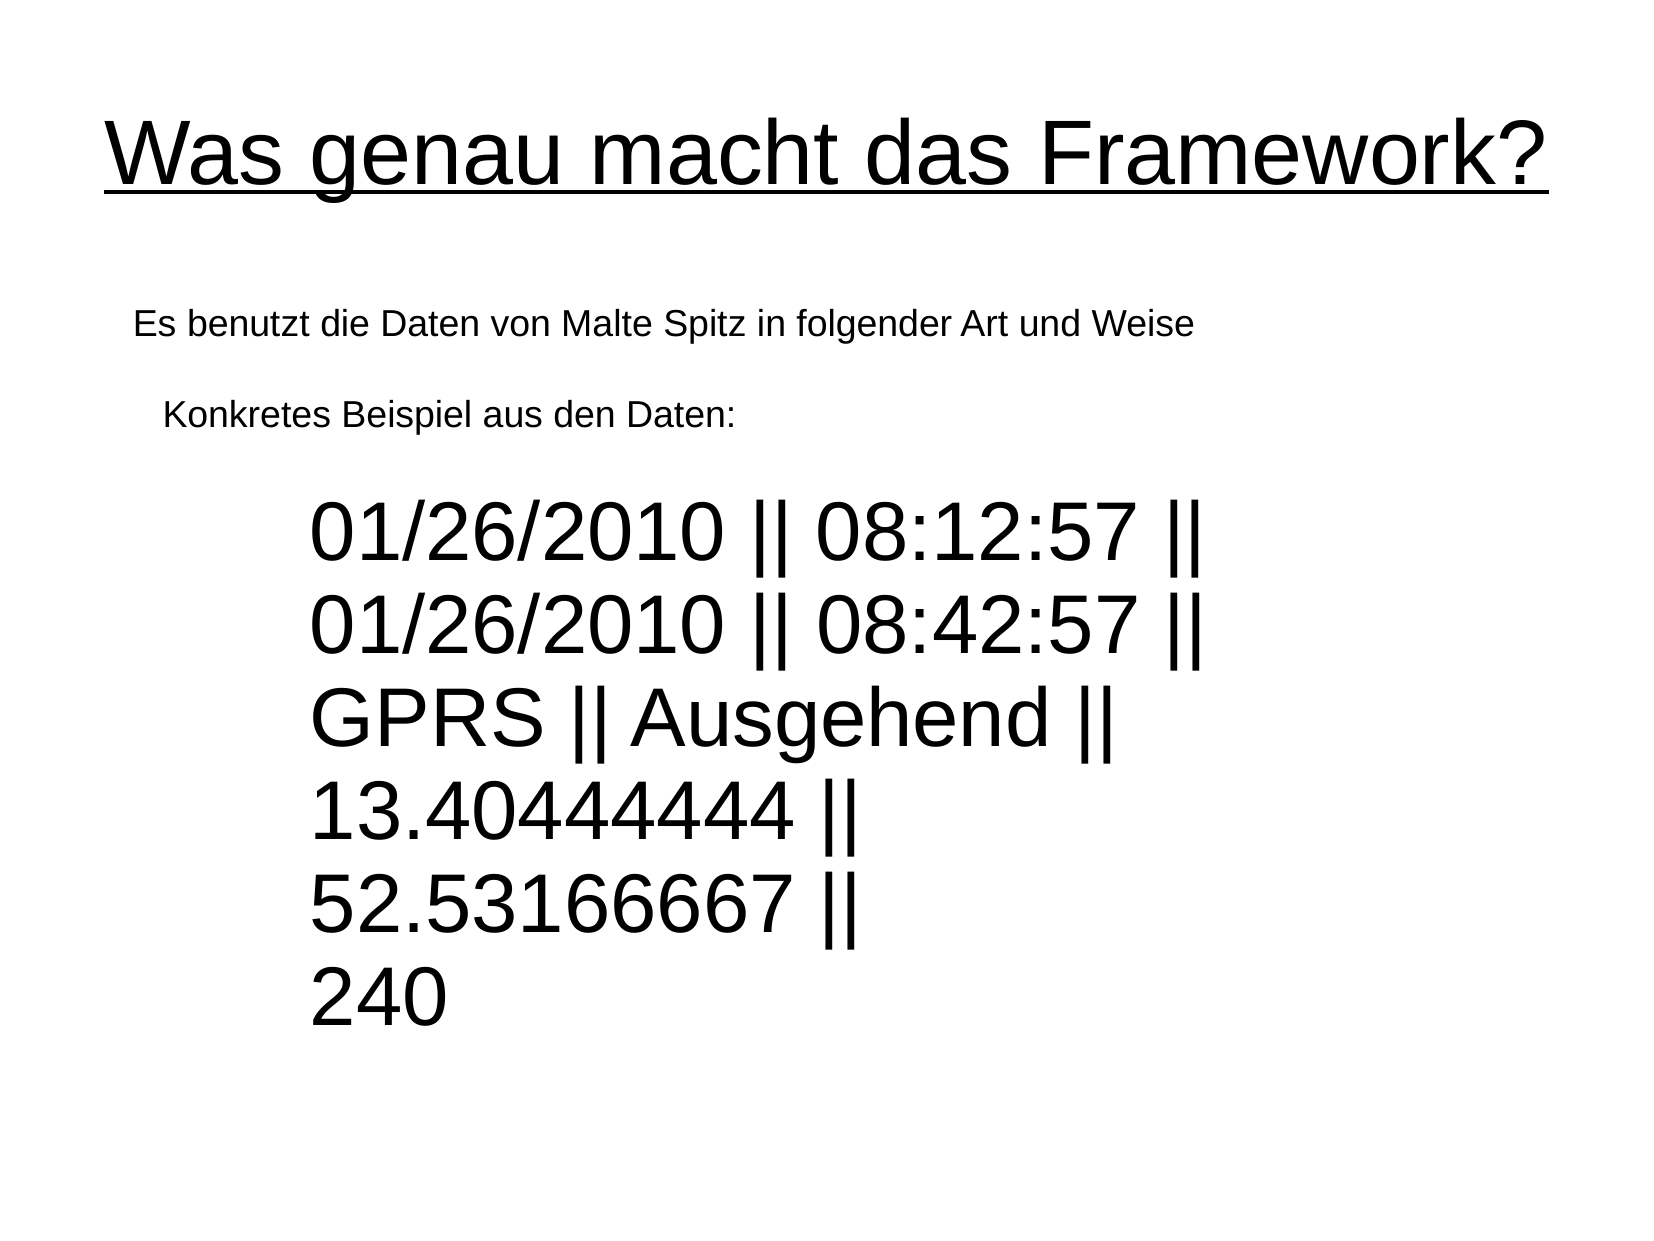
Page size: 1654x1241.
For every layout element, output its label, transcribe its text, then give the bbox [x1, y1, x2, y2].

text_box Konkretes Beispiel aus den Daten: [147, 386, 886, 443]
text_box 01/26/2010 || 08:12:57 || 01/26/2010 || 08:42:57 || GPRS || Ausgehend || 13.40444444 || 52.53166667 || 240 [295, 477, 1300, 1093]
text_box Es benutzt die Daten von Malte Spitz in folgender Art und Weise [118, 295, 1477, 473]
title Was genau macht das Framework? [82, 49, 1571, 257]
